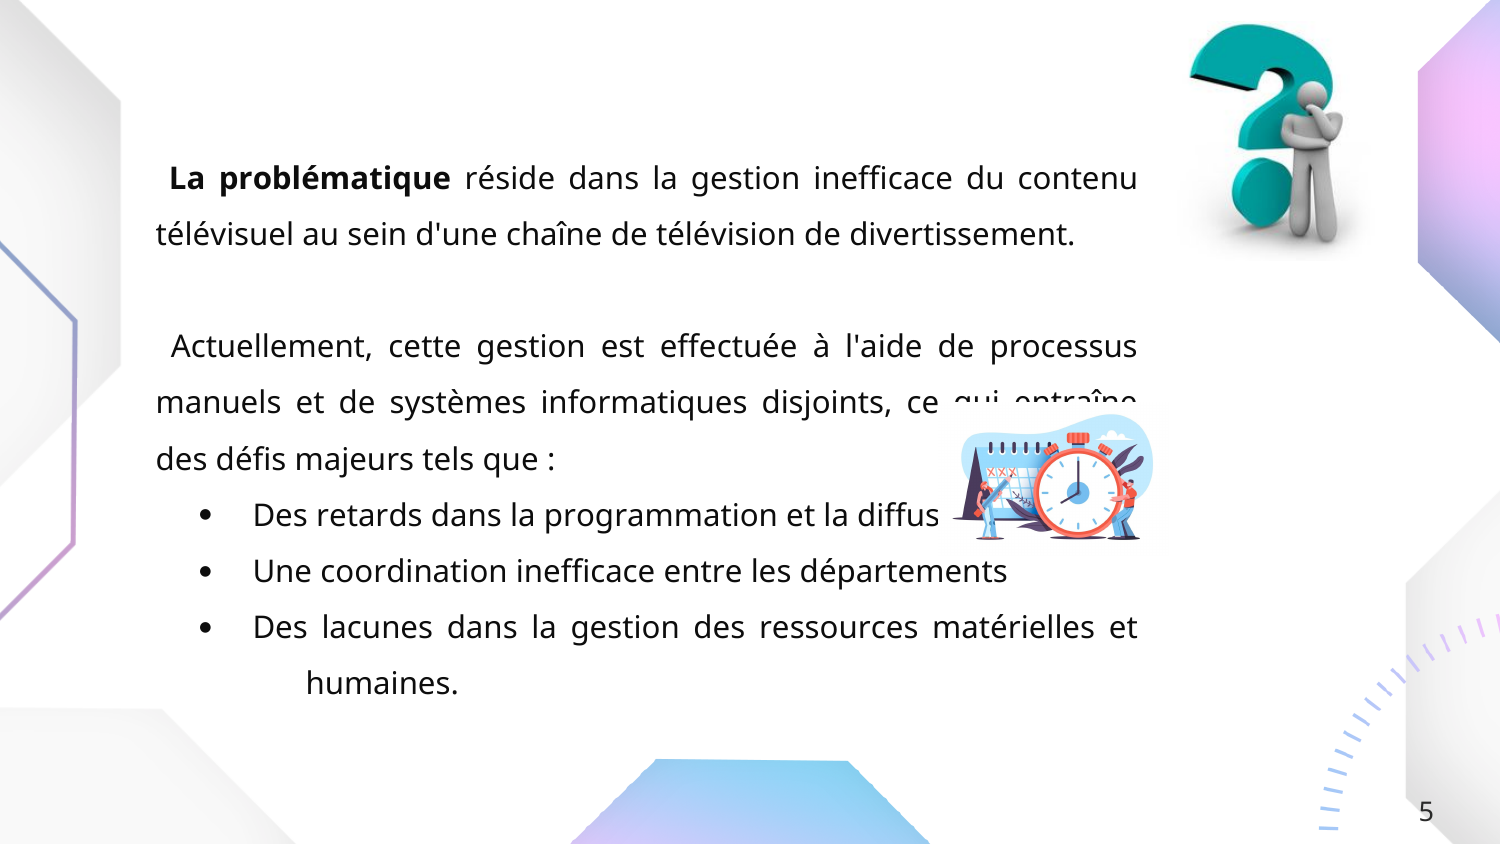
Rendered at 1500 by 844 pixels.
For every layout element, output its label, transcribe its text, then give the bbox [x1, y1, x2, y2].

subtitle La problématique réside dans la gestion inefficace du contenu télévisuel au sein d'une chaîne de télévision de divertissement. Actuellement, cette gestion est effectuée à l'aide de processus manuels et de systèmes informatiques disjoints, ce qui entraîne des défis majeurs tels que : Des retards dans la programmation et la diffusion Une coordination inefficace entre les départements Des lacunes dans la gestion des ressources matérielles et humaines. [140, 124, 1155, 532]
picture [1154, 21, 1393, 261]
slide_number 5 [1403, 779, 1494, 844]
picture [938, 402, 1169, 556]
